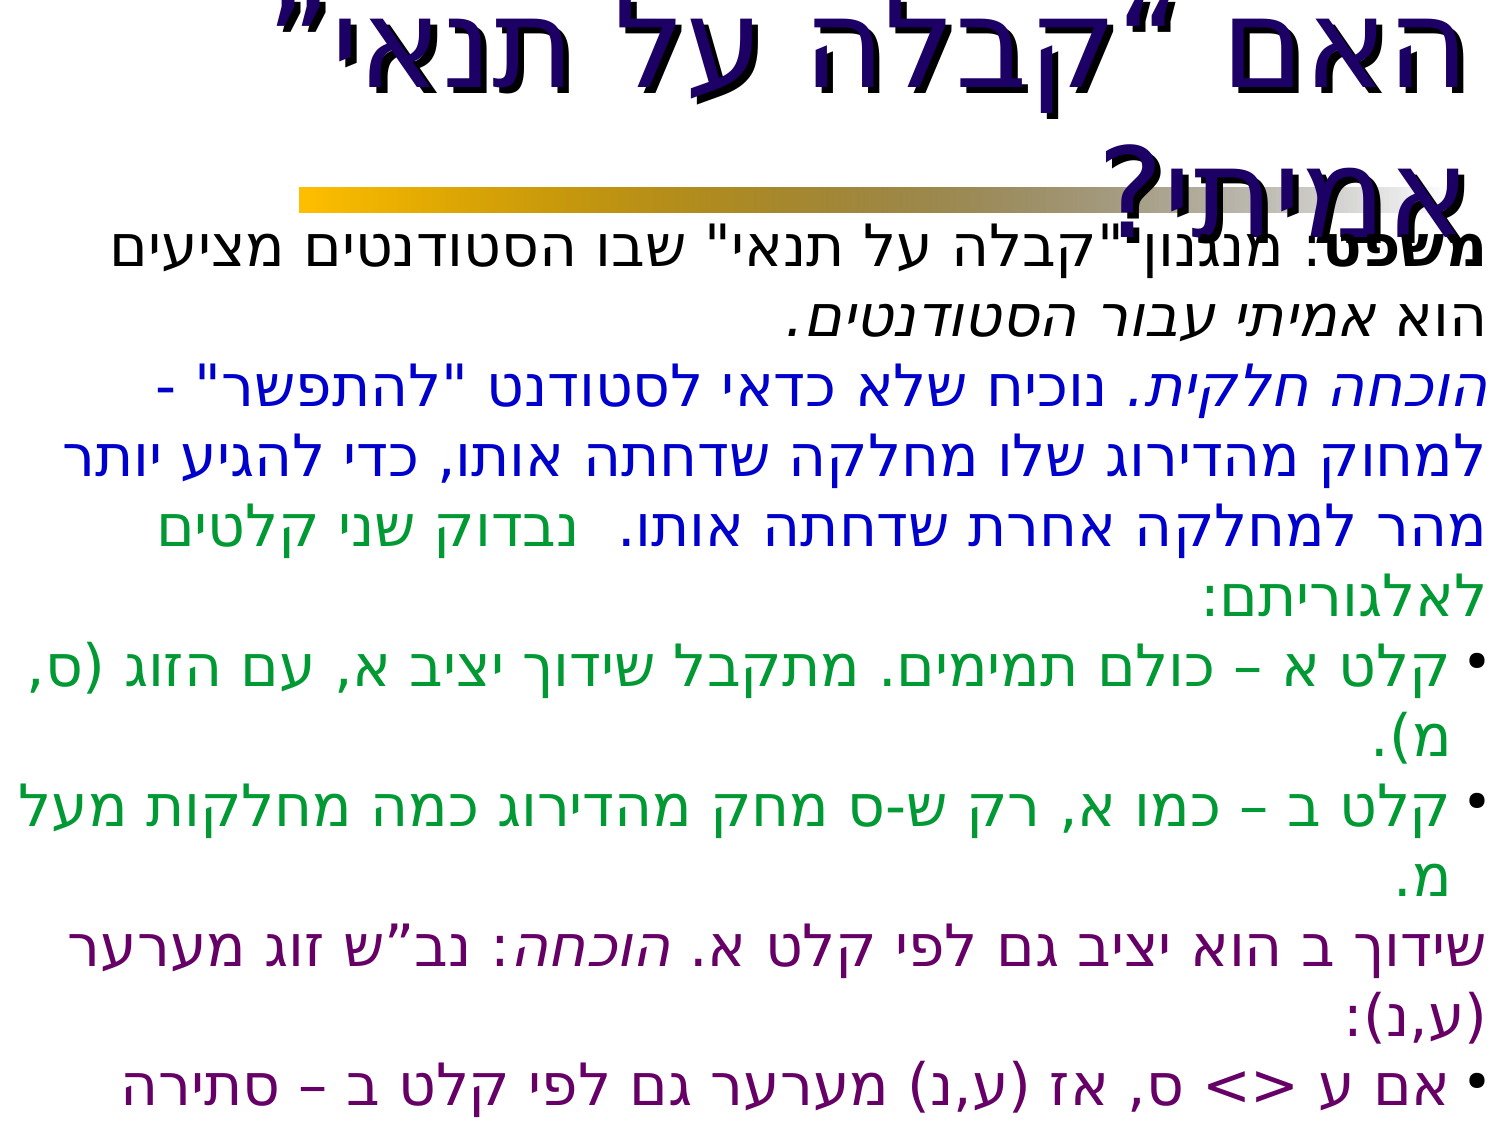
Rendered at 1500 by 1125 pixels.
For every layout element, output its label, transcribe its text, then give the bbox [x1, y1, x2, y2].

text_box משפט: מנגנון "קבלה על תנאי" שבו הסטודנטים מציעים הוא אמיתי עבור הסטודנטים. הוכחה חלקית. נוכיח שלא כדאי לסטודנט "להתפשר" - למחוק מהדירוג שלו מחלקה שדחתה אותו, כדי להגיע יותר מהר למחלקה אחרת שדחתה אותו. נבדוק שני קלטים לאלגוריתם: קלט א – כולם תמימים. מתקבל שידוך יציב א, עם הזוג (ס,מ). קלט ב – כמו א, רק ש-ס מחק מהדירוג כמה מחלקות מעל מ. שידוך ב הוא יציב גם לפי קלט א. הוכחה: נב”ש זוג מערער (ע,נ): אם ע <> ס, אז (ע,נ) מערער גם לפי קלט ב – סתירה ליציבות ב. אם ע=ס וגם ס מעדיף-חלש את מ על נ – כנ”ל. אם ע=ס וגם ס מעדיף-חזק את נ על מ, אז (ע,נ) מערער גם לפי קלט א – סתירה ליציבות א. אבל שידוך א הוא היציב הטוב ביותר לסטודנטים! ס לא הרויח. [2, 200, 1500, 1125]
title האם “קבלה על תנאי” אמיתי? [0, 37, 1486, 188]
